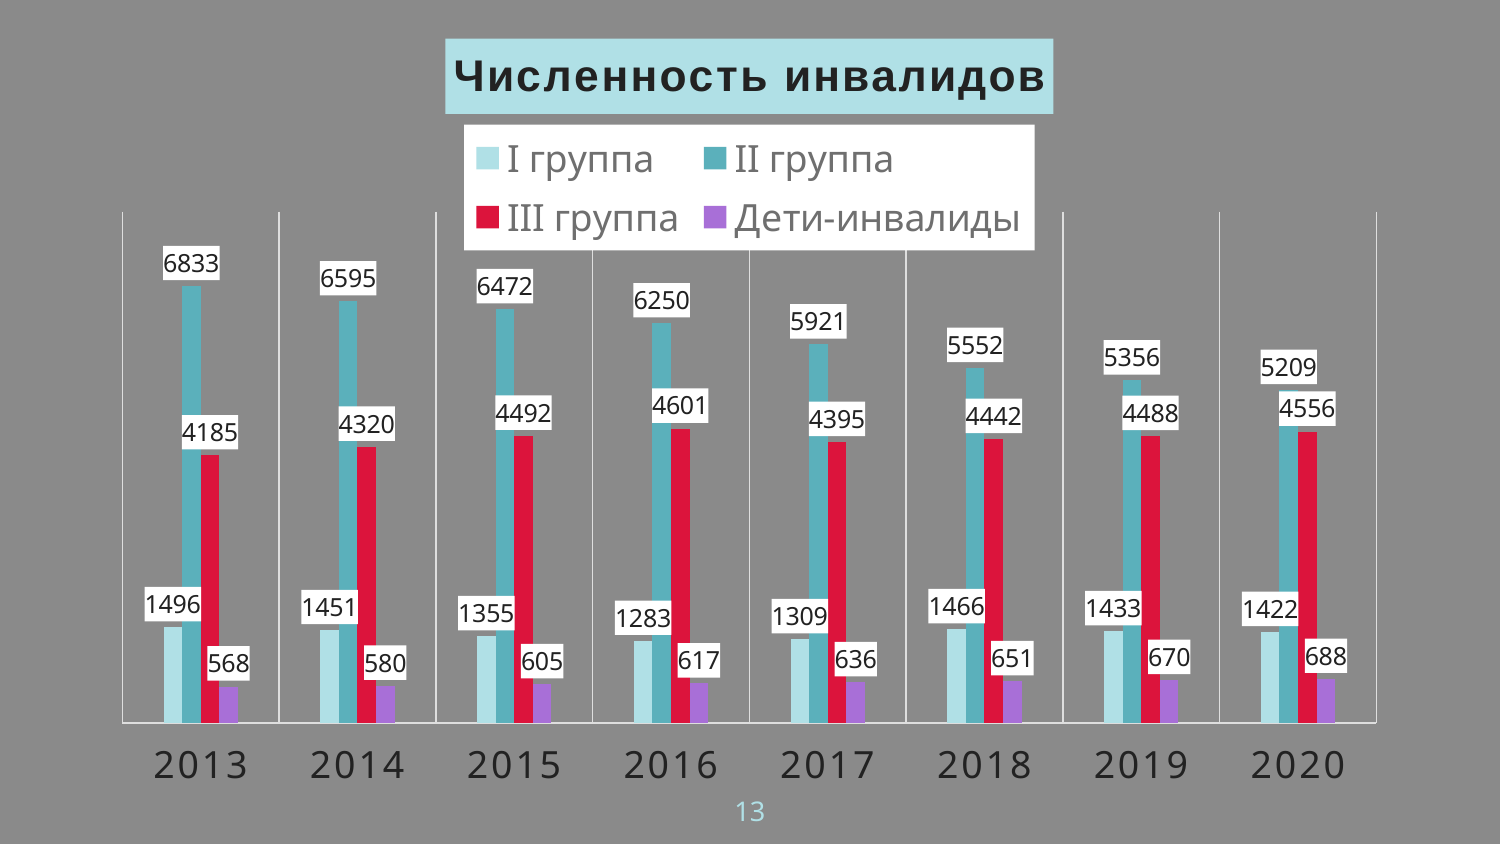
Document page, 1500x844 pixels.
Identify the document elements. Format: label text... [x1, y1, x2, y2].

text_box 13 [705, 816, 796, 832]
chart [92, 14, 1407, 816]
